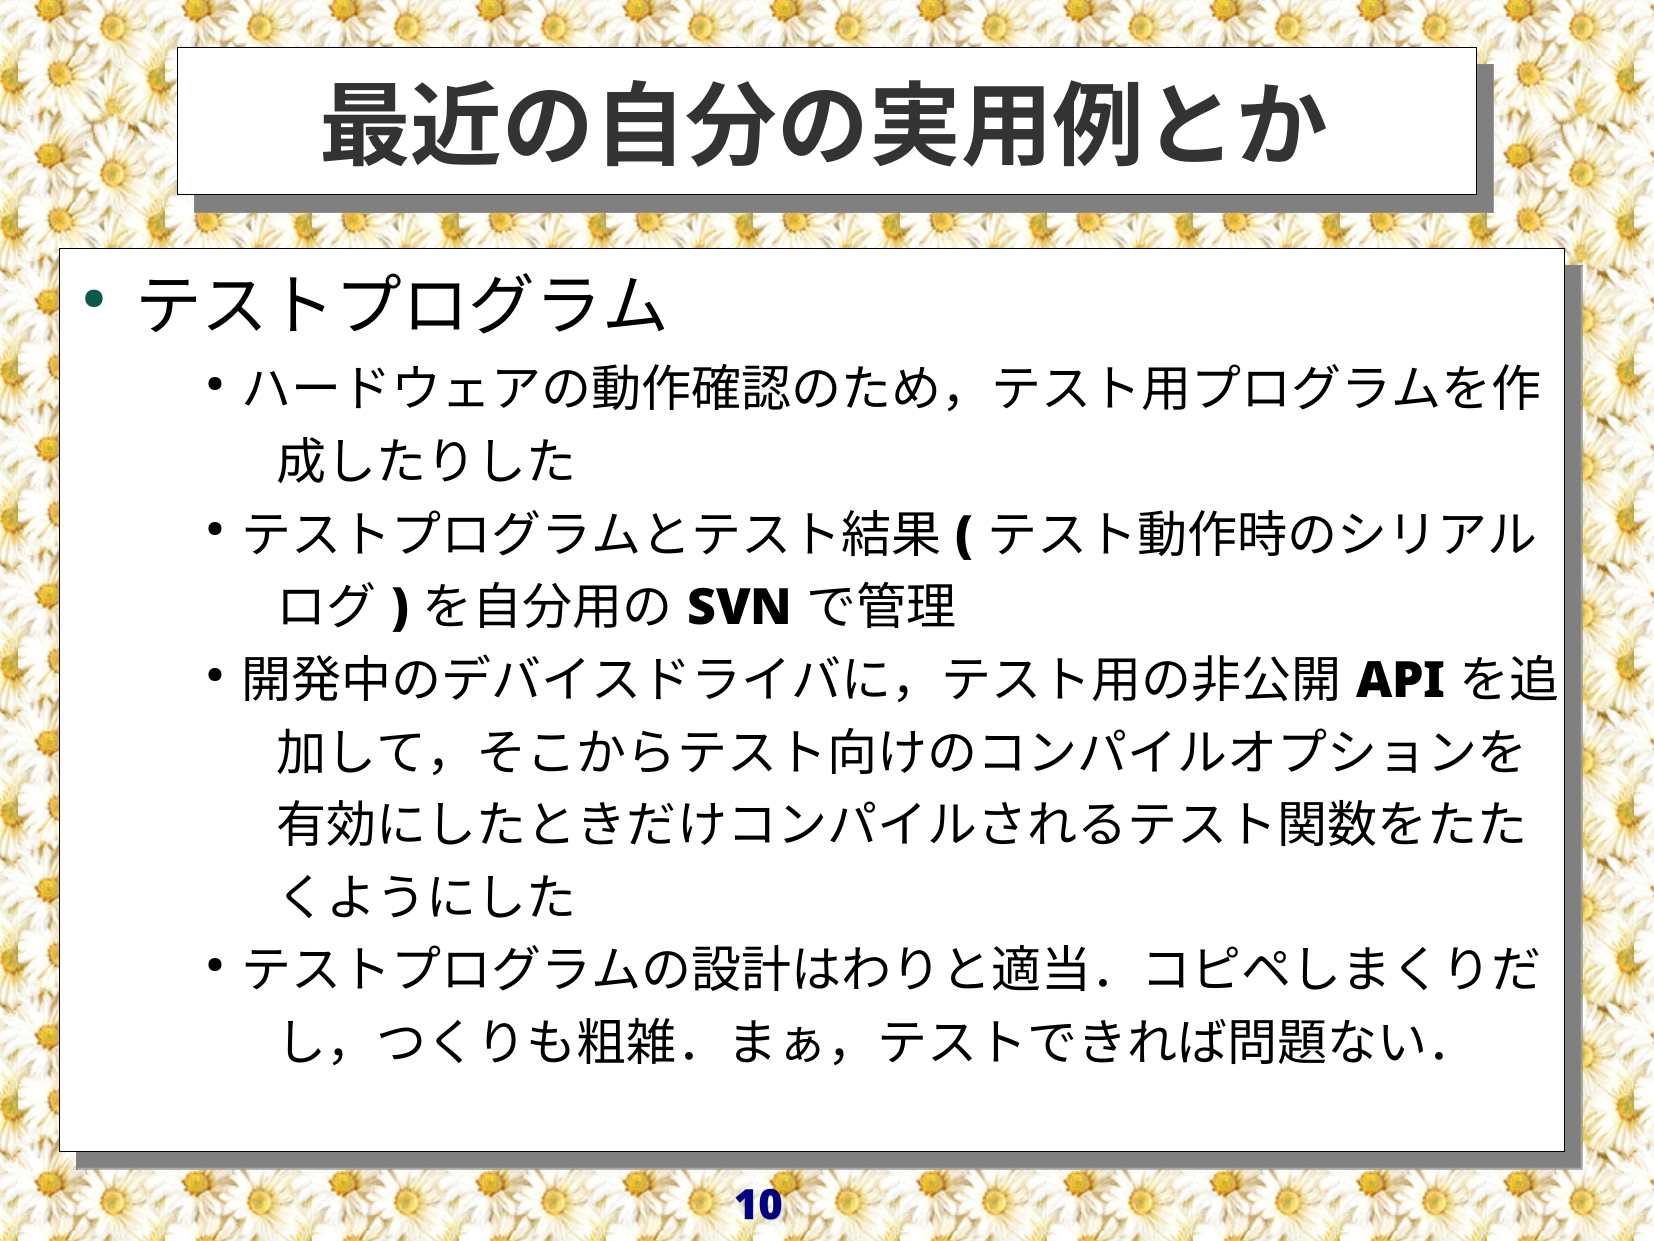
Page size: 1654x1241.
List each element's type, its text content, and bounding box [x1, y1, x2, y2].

picture [0, 0, 1654, 1241]
title 最近の自分の実用例とか [218, 49, 1430, 187]
list テストプログラム ハードウェアの動作確認のため，テスト用プログラムを作成したりした テストプログラムとテスト結果(テスト動作時のシリアルログ)を自分用のSVNで管理 開発中のデバイスドライバに，テスト用の非公開APIを追加して，そこからテスト向けのコンパイルオプションを有効にしたときだけコンパイルされるテスト関数をたたくようにした テストプログラムの設計はわりと適当．コピペしまくりだし，つくりも粗雑．まぁ，テストできれば問題ない． [64, 252, 1565, 1109]
